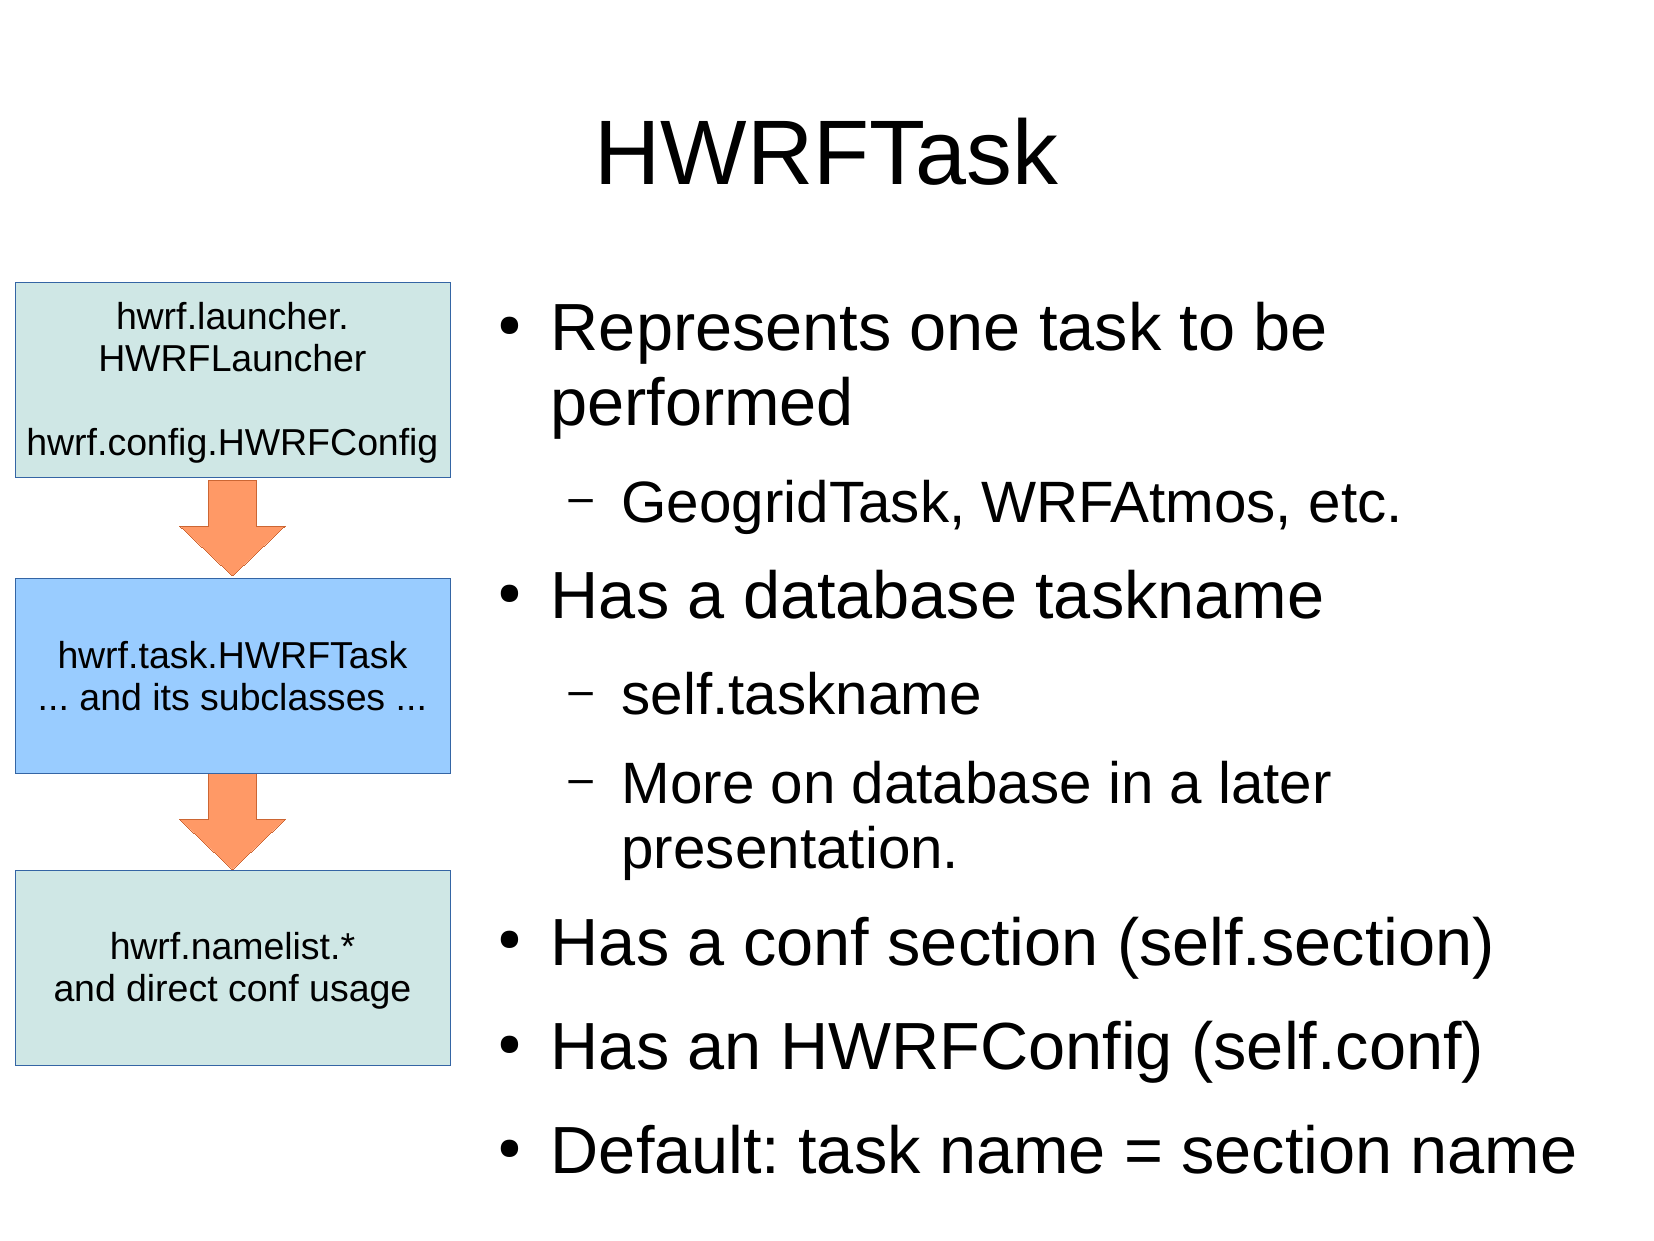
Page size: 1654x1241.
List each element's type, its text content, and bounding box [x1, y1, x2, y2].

text_box hwrf.namelist.* and direct conf usage [15, 870, 451, 1066]
title HWRFTask [82, 49, 1571, 257]
text_box hwrf.task.HWRFTask ... and its subclasses ... [15, 578, 451, 774]
text_box hwrf.launcher. HWRFLauncher hwrf.config.HWRFConfig [15, 282, 451, 478]
list Represents one task to be performed GeogridTask, WRFAtmos, etc. Has a database taskname self.taskname More on database in a later presentation. Has a conf section (self.section) Has an HWRFConfig (self.conf) Default: task name = section name [480, 290, 1621, 1201]
text_box [179, 774, 286, 870]
text_box [179, 480, 286, 576]
